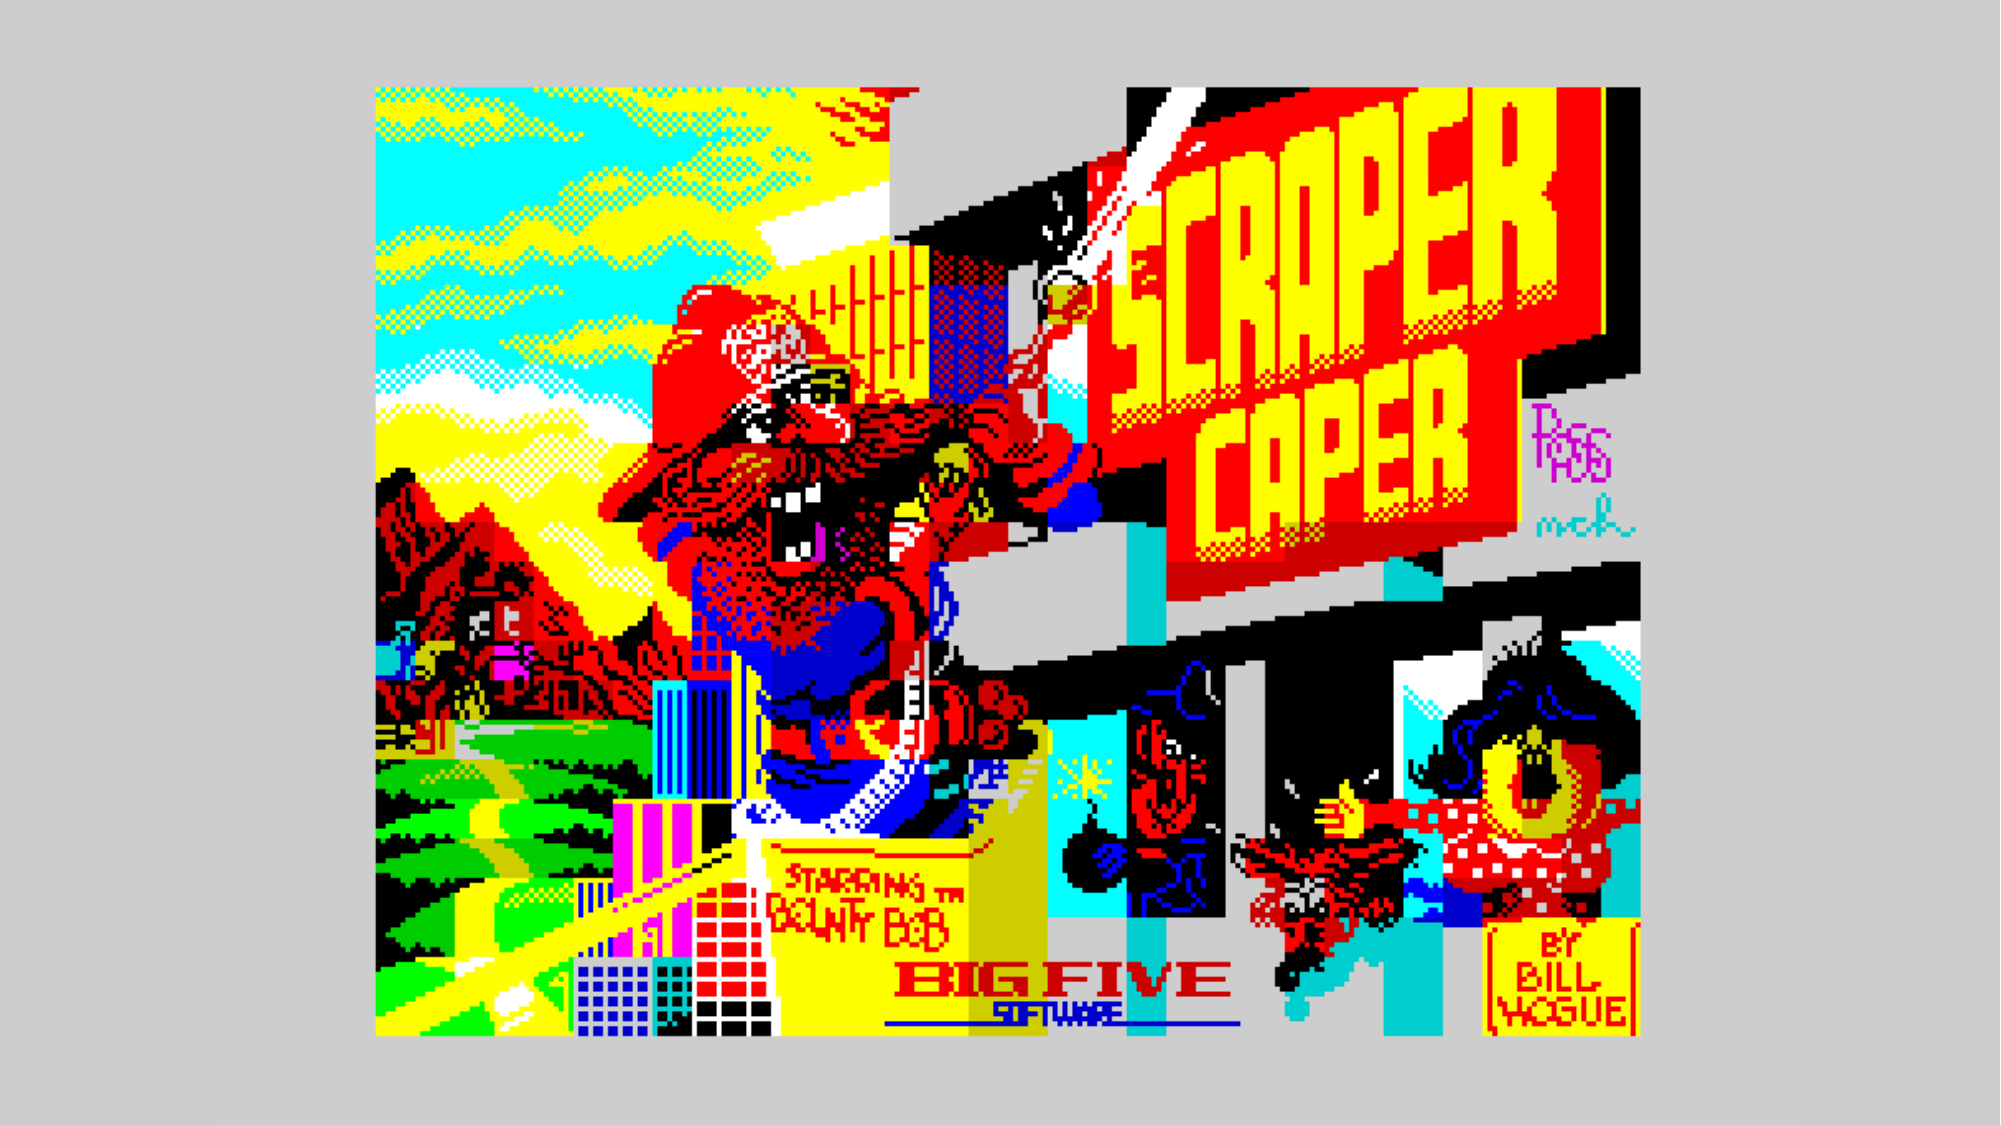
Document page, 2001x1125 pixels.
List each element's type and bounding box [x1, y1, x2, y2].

picture [218, 0, 1799, 1125]
